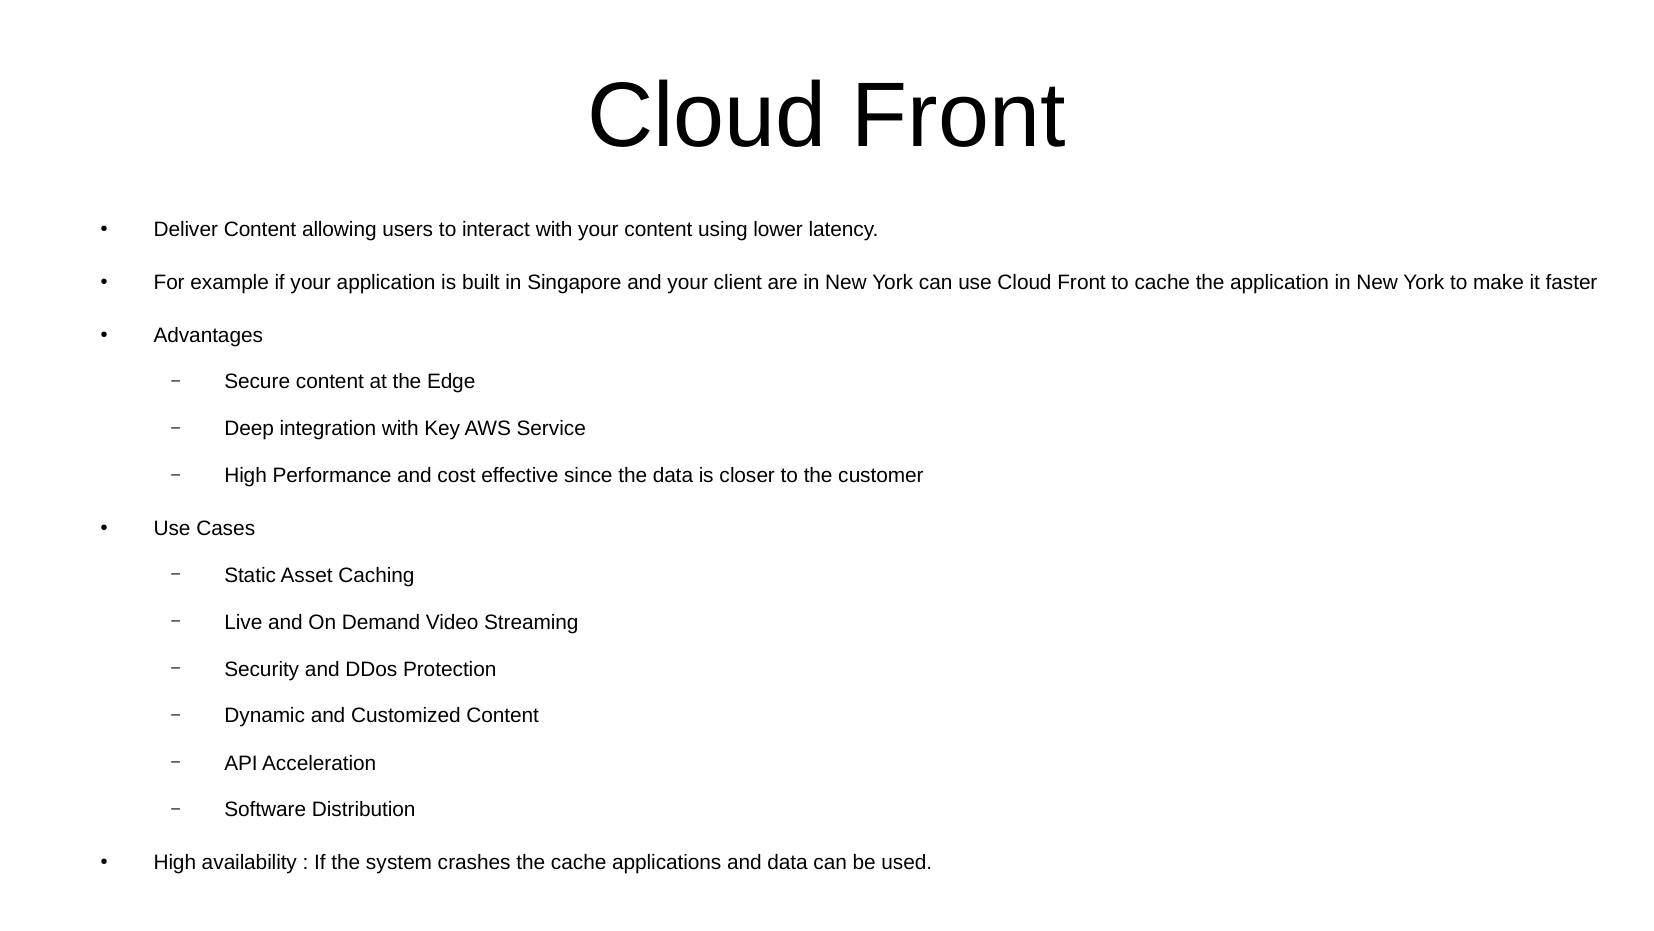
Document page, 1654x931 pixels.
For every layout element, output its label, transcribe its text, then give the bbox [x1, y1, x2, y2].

list Deliver Content allowing users to interact with your content using lower latency. For example if your application is built in Singapore and your client are in New York can use Cloud Front to cache the application in New York to make it faster Advantages Secure content at the Edge Deep integration with Key AWS Service High Performance and cost effective since the data is closer to the customer Use Cases Static Asset Caching Live and On Demand Video Streaming Security and DDos Protection Dynamic and Customized Content API Acceleration Software Distribution High availability : If the system crashes the cache applications and data can be used. [82, 217, 1621, 916]
title Cloud Front [82, 37, 1571, 193]
